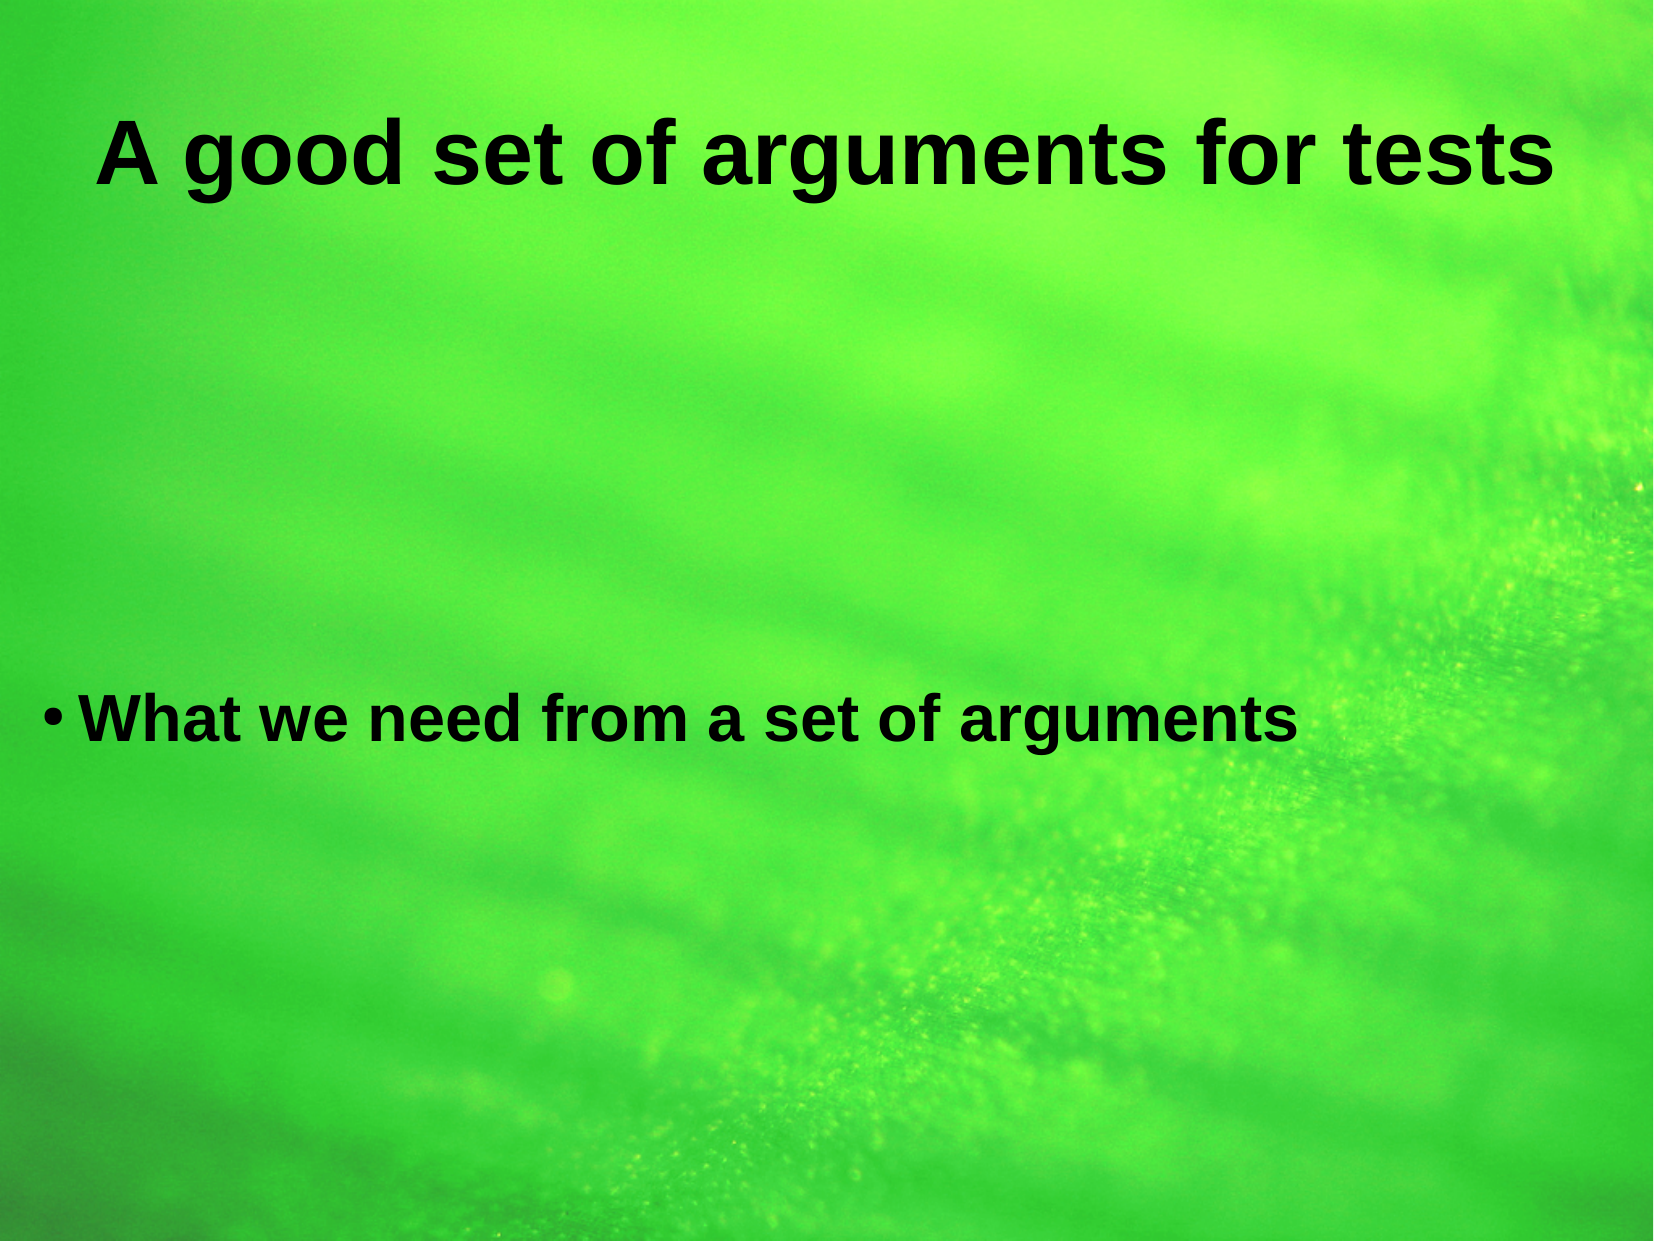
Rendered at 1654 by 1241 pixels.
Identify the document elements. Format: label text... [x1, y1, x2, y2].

title A good set of arguments for tests [82, 49, 1571, 257]
picture [0, 0, 1654, 1241]
subtitle What we need from a set of arguments [41, 290, 1609, 1109]
